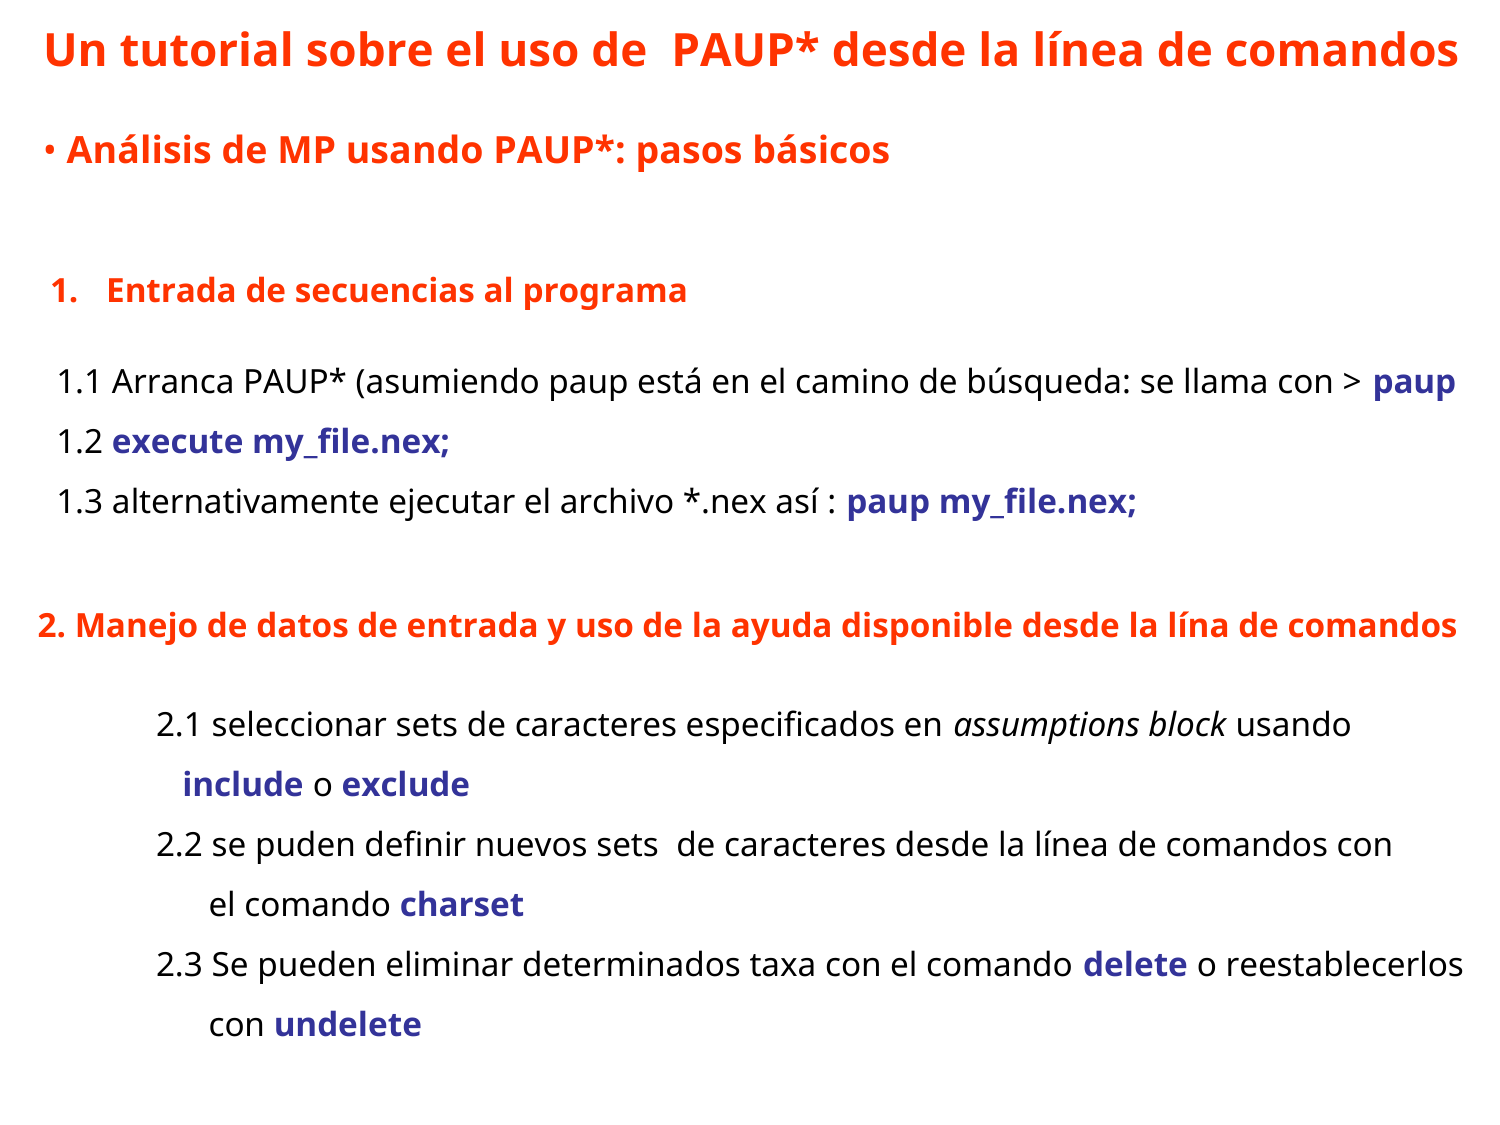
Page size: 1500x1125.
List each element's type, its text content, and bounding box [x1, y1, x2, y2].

text_box Entrada de secuencias al programa [35, 241, 704, 317]
text_box Análisis de MP usando PAUP*: pasos básicos [28, 118, 907, 179]
text_box 2.1 seleccionar sets de caracteres especificados en assumptions block usando include o exclude 2.2 se puden definir nuevos sets de caracteres desde la línea de comandos con el comando charset 2.3 Se pueden eliminar determinados taxa con el comando delete o reestablecerlos con undelete [141, 675, 1480, 1051]
text_box 2. Manejo de datos de entrada y uso de la ayuda disponible desde la lína de comandos [23, 576, 1500, 653]
text_box Un tutorial sobre el uso de PAUP* desde la línea de comandos [28, 13, 1475, 84]
text_box 1.1 Arranca PAUP* (asumiendo paup está en el camino de búsqueda: se llama con > paup 1.2 execute my_file.nex; 1.3 alternativamente ejecutar el archivo *.nex así : paup my_file.nex; [41, 332, 1472, 528]
